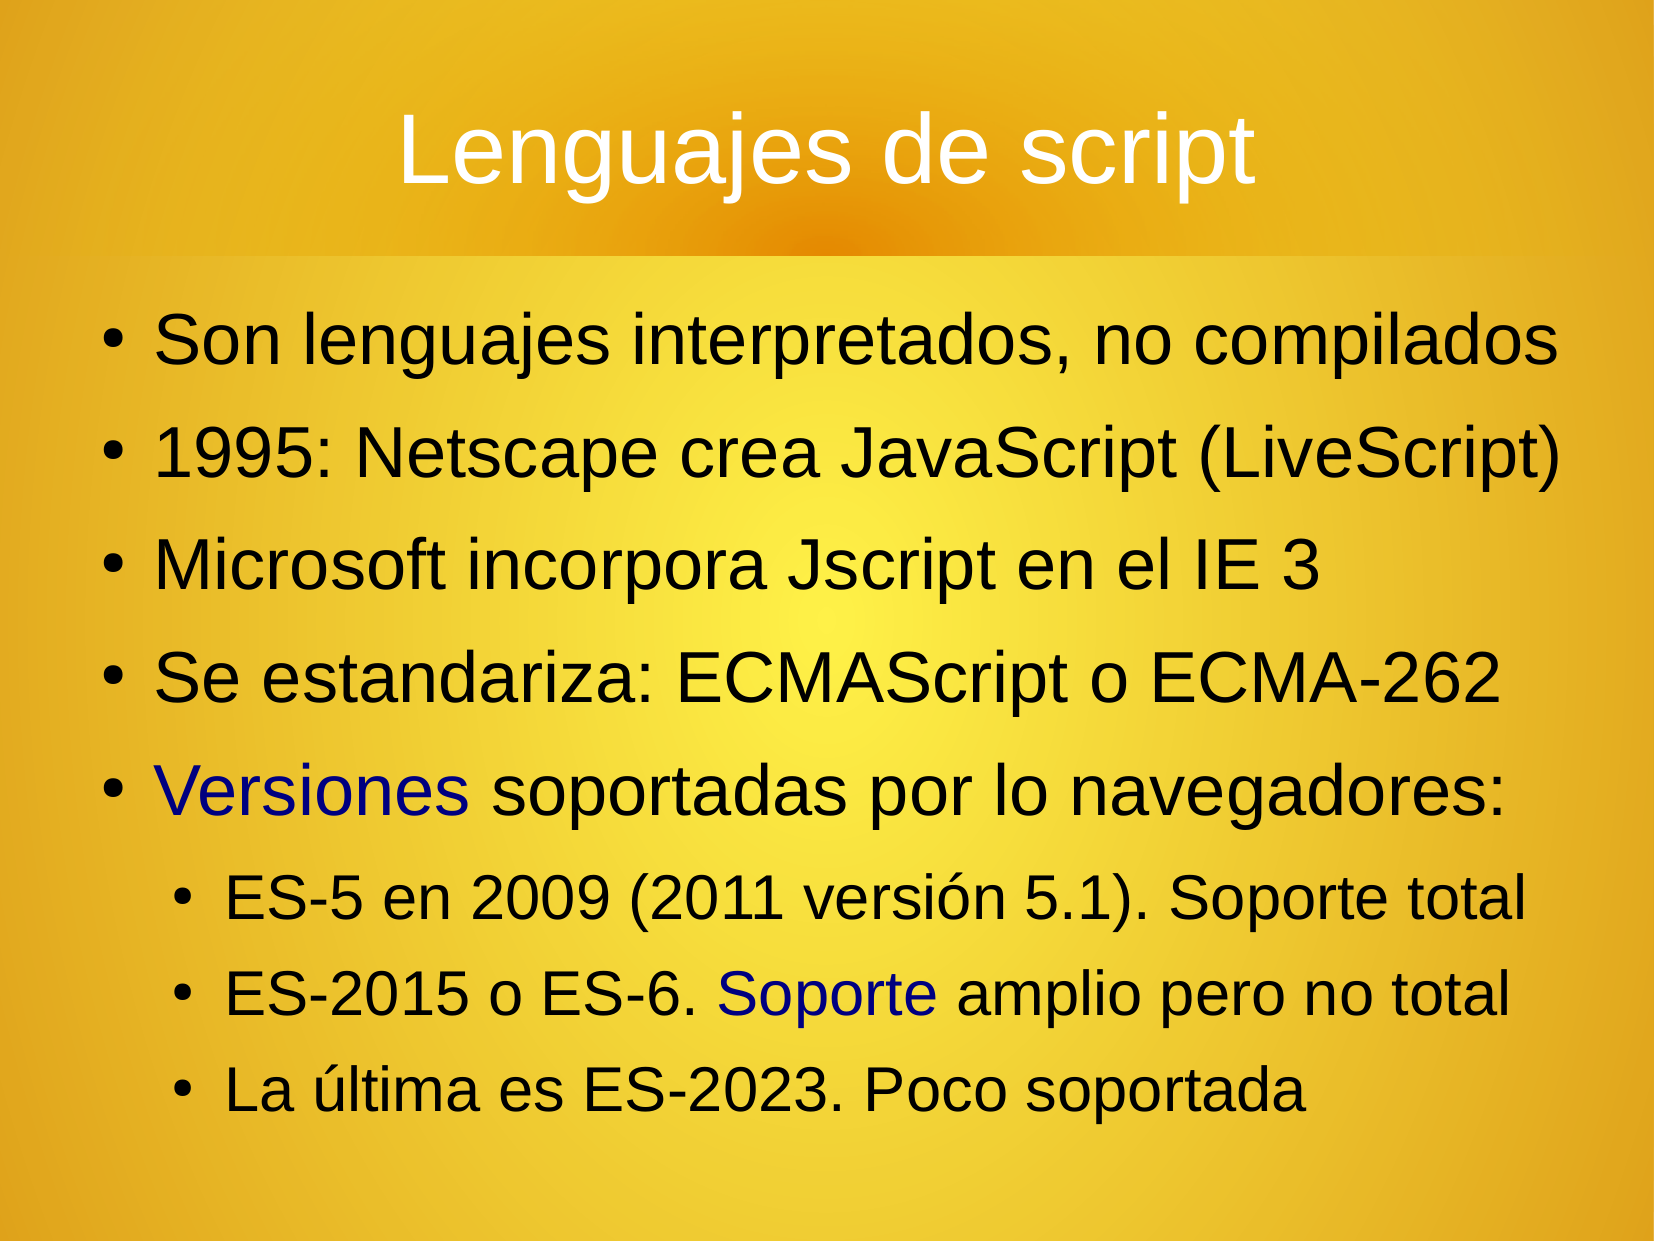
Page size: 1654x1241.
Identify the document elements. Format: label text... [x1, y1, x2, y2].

list Son lenguajes interpretados, no compilados 1995: Netscape crea JavaScript (LiveScript) Microsoft incorpora Jscript en el IE 3 Se estandariza: ECMAScript o ECMA-262 Versiones soportadas por lo navegadores: ES-5 en 2009 (2011 versión 5.1). Soporte total ES-2015 o ES-6. Soporte amplio pero no total La última es ES-2023. Poco soportada [82, 299, 1571, 1205]
title Lenguajes de script [82, 47, 1571, 252]
